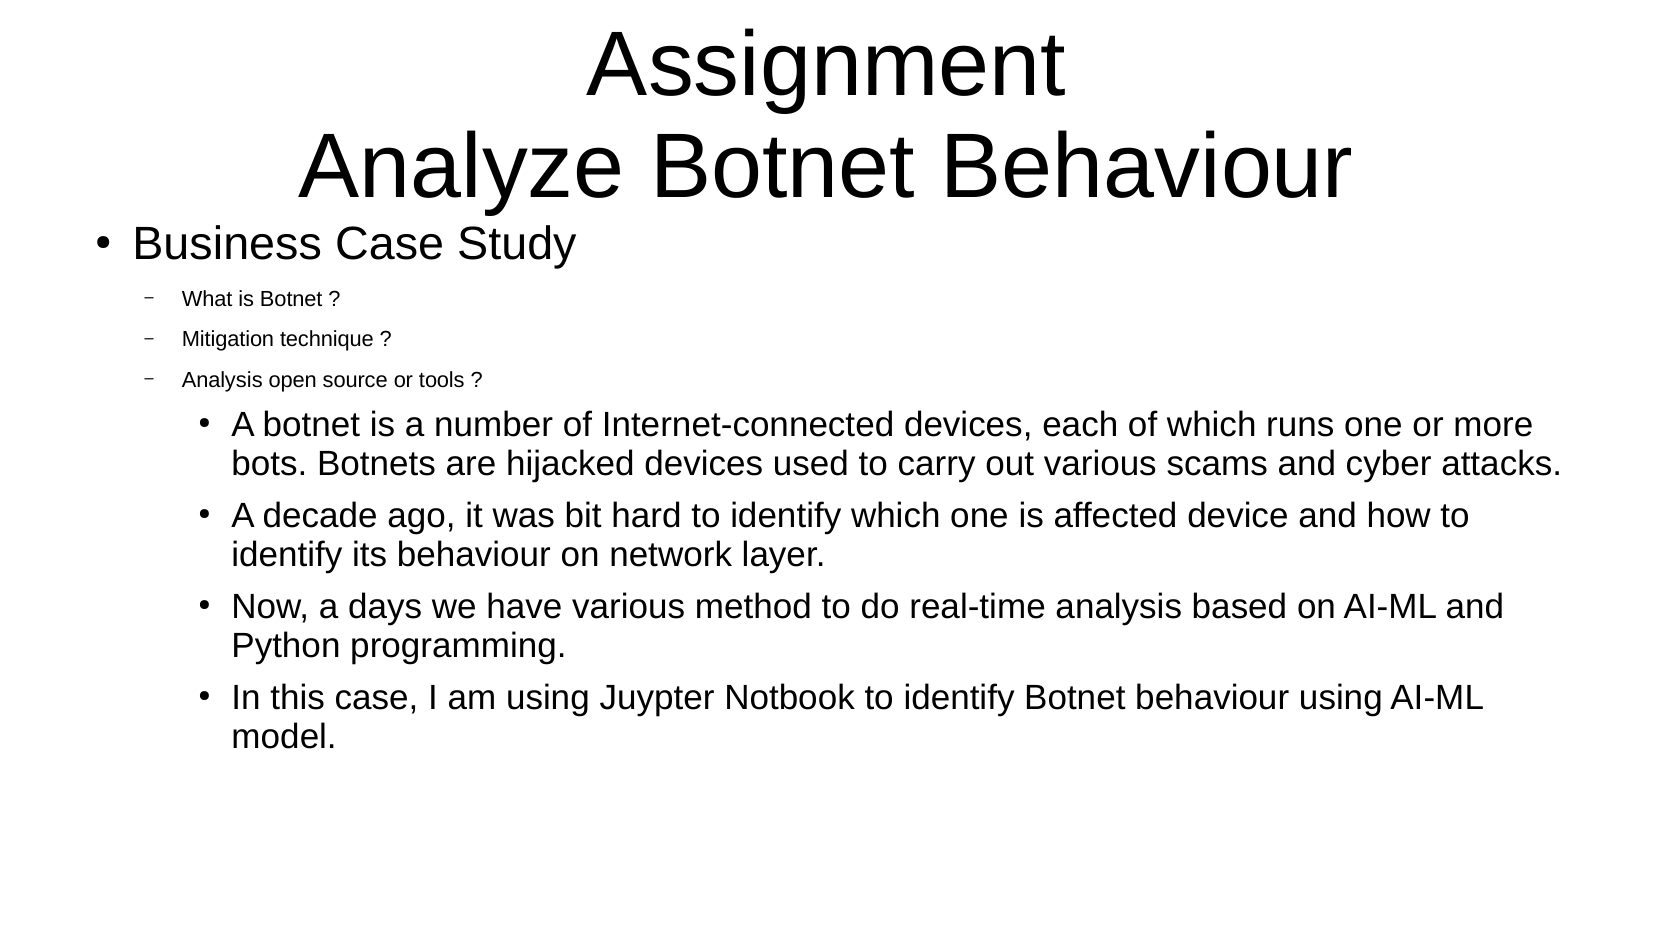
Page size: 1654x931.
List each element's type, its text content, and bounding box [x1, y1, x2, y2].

list Business Case Study What is Botnet ? Mitigation technique ? Analysis open source or tools ? A botnet is a number of Internet-connected devices, each of which runs one or more bots. Botnets are hijacked devices used to carry out various scams and cyber attacks. A decade ago, it was bit hard to identify which one is affected device and how to identify its behaviour on network layer. Now, a days we have various method to do real-time analysis based on AI-ML and Python programming. In this case, I am using Juypter Notbook to identify Botnet behaviour using AI-ML model. [82, 217, 1571, 758]
title Assignment Analyze Botnet Behaviour [82, 12, 1571, 217]
